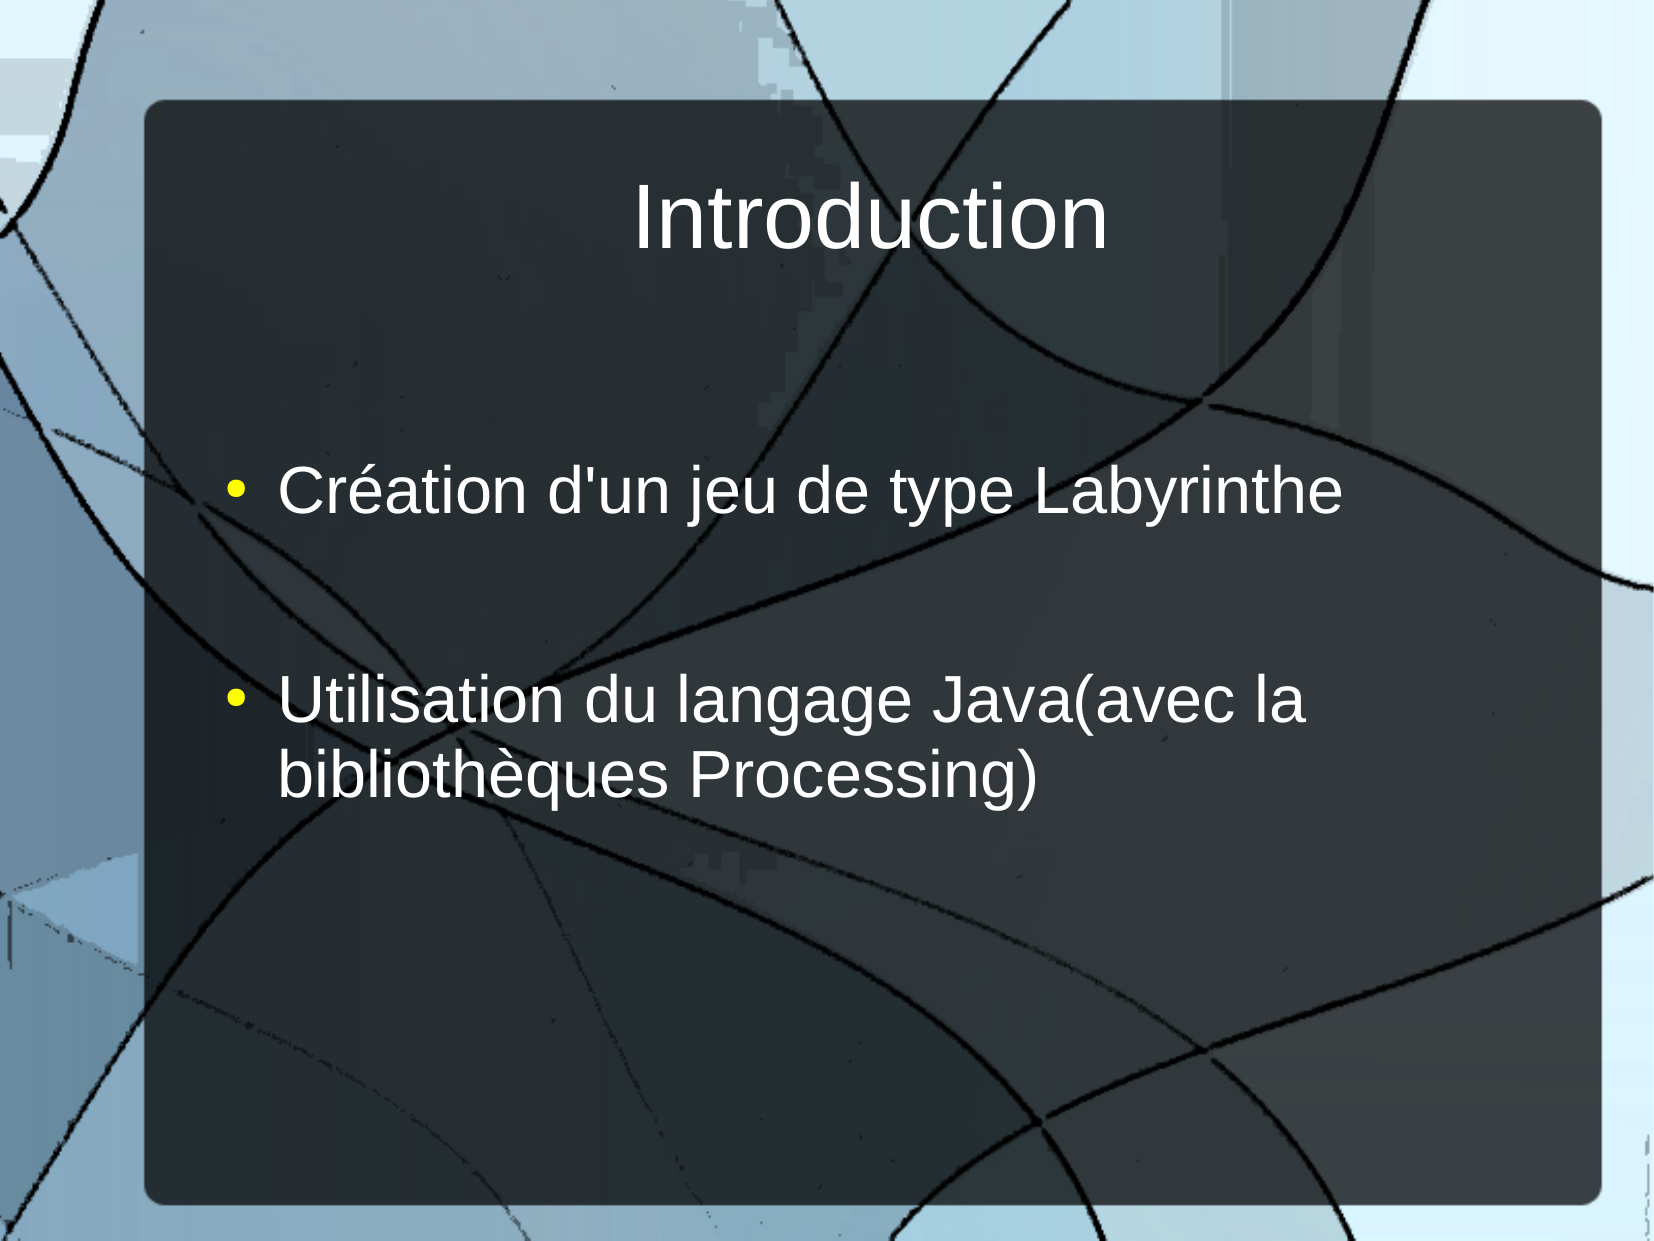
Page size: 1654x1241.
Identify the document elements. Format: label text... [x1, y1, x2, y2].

list Création d'un jeu de type Labyrinthe Utilisation du langage Java(avec la bibliothèques Processing) [206, 349, 1571, 1069]
picture [0, 0, 1654, 1241]
title Introduction [159, 108, 1583, 325]
